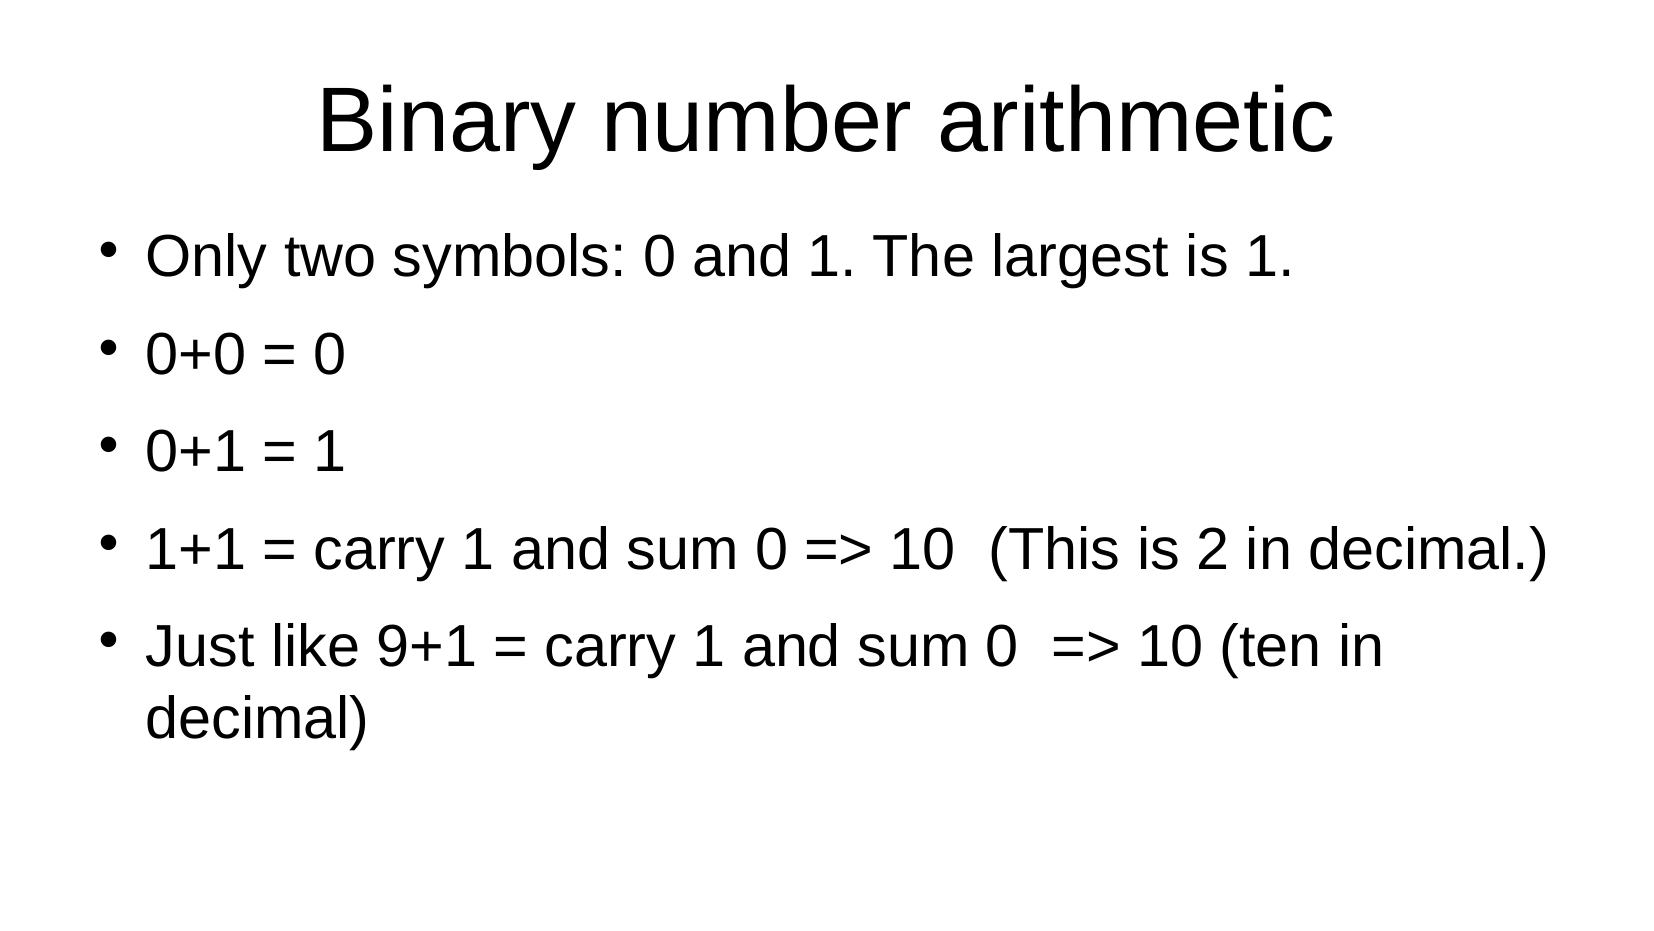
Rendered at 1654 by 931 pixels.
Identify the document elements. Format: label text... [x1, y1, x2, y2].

text_box Only two symbols: 0 and 1. The largest is 1. 0+0 = 0 0+1 = 1 1+1 = carry 1 and sum 0 => 10 (This is 2 in decimal.) Just like 9+1 = carry 1 and sum 0 => 10 (ten in decimal) [82, 217, 1571, 757]
text_box Binary number arithmetic [82, 37, 1571, 193]
